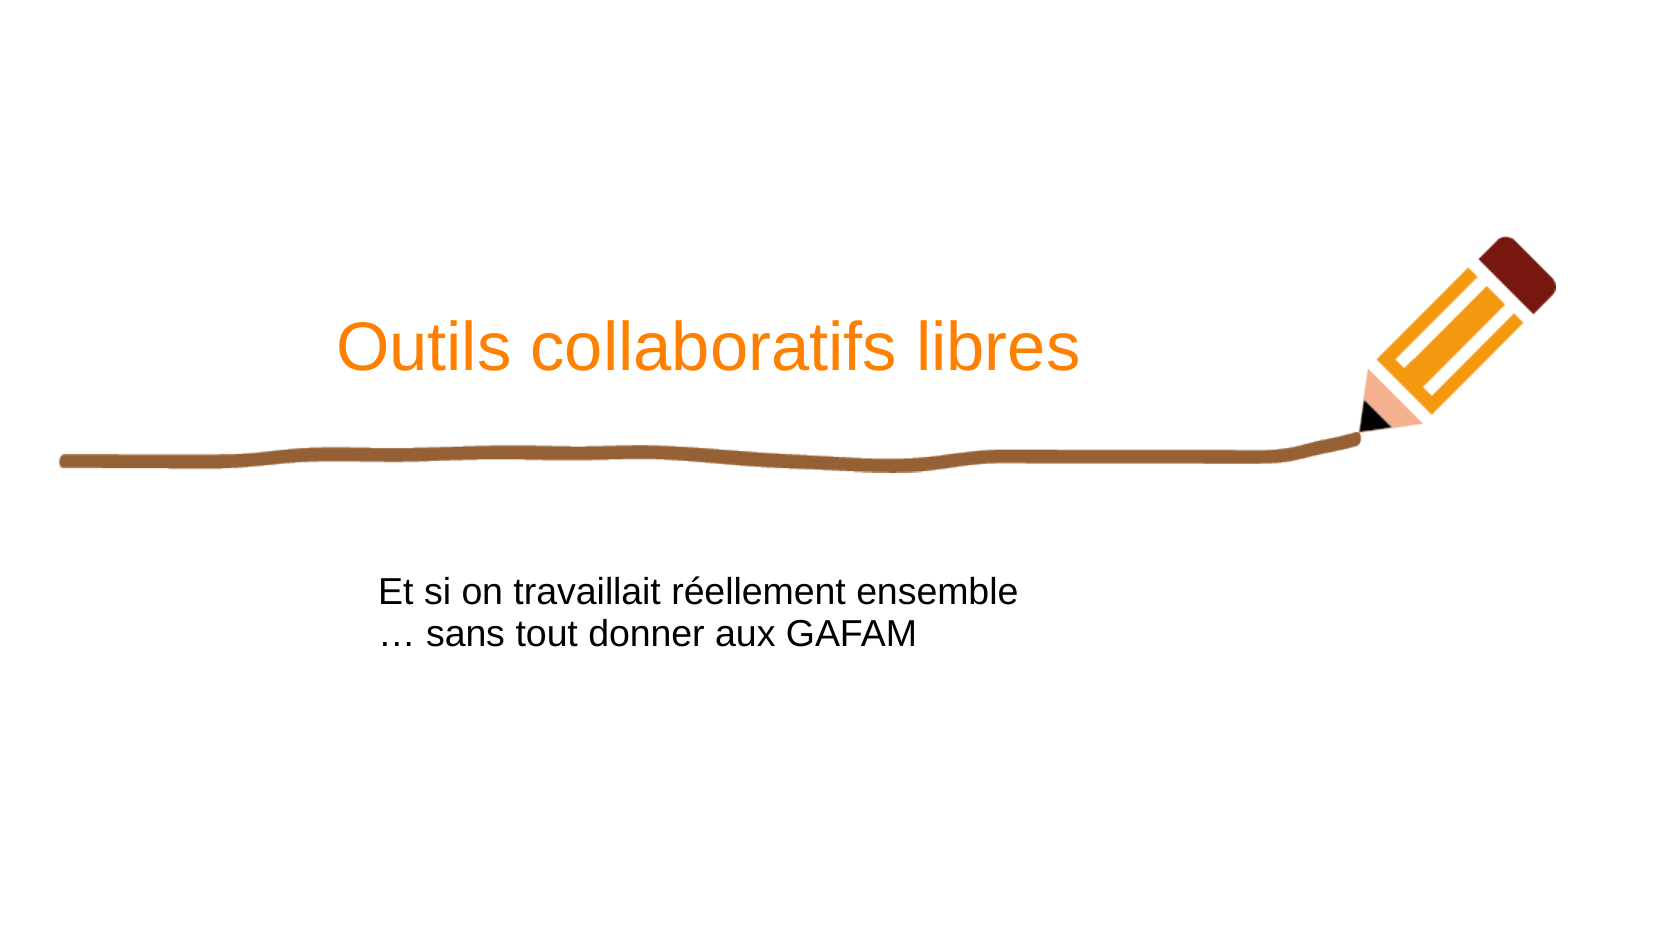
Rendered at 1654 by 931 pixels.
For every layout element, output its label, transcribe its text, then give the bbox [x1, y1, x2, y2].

picture [59, 236, 1556, 473]
title Outils collaboratifs libres [88, 265, 1329, 429]
text_box Et si on travaillait réellement ensemble … sans tout donner aux GAFAM [363, 563, 1034, 663]
